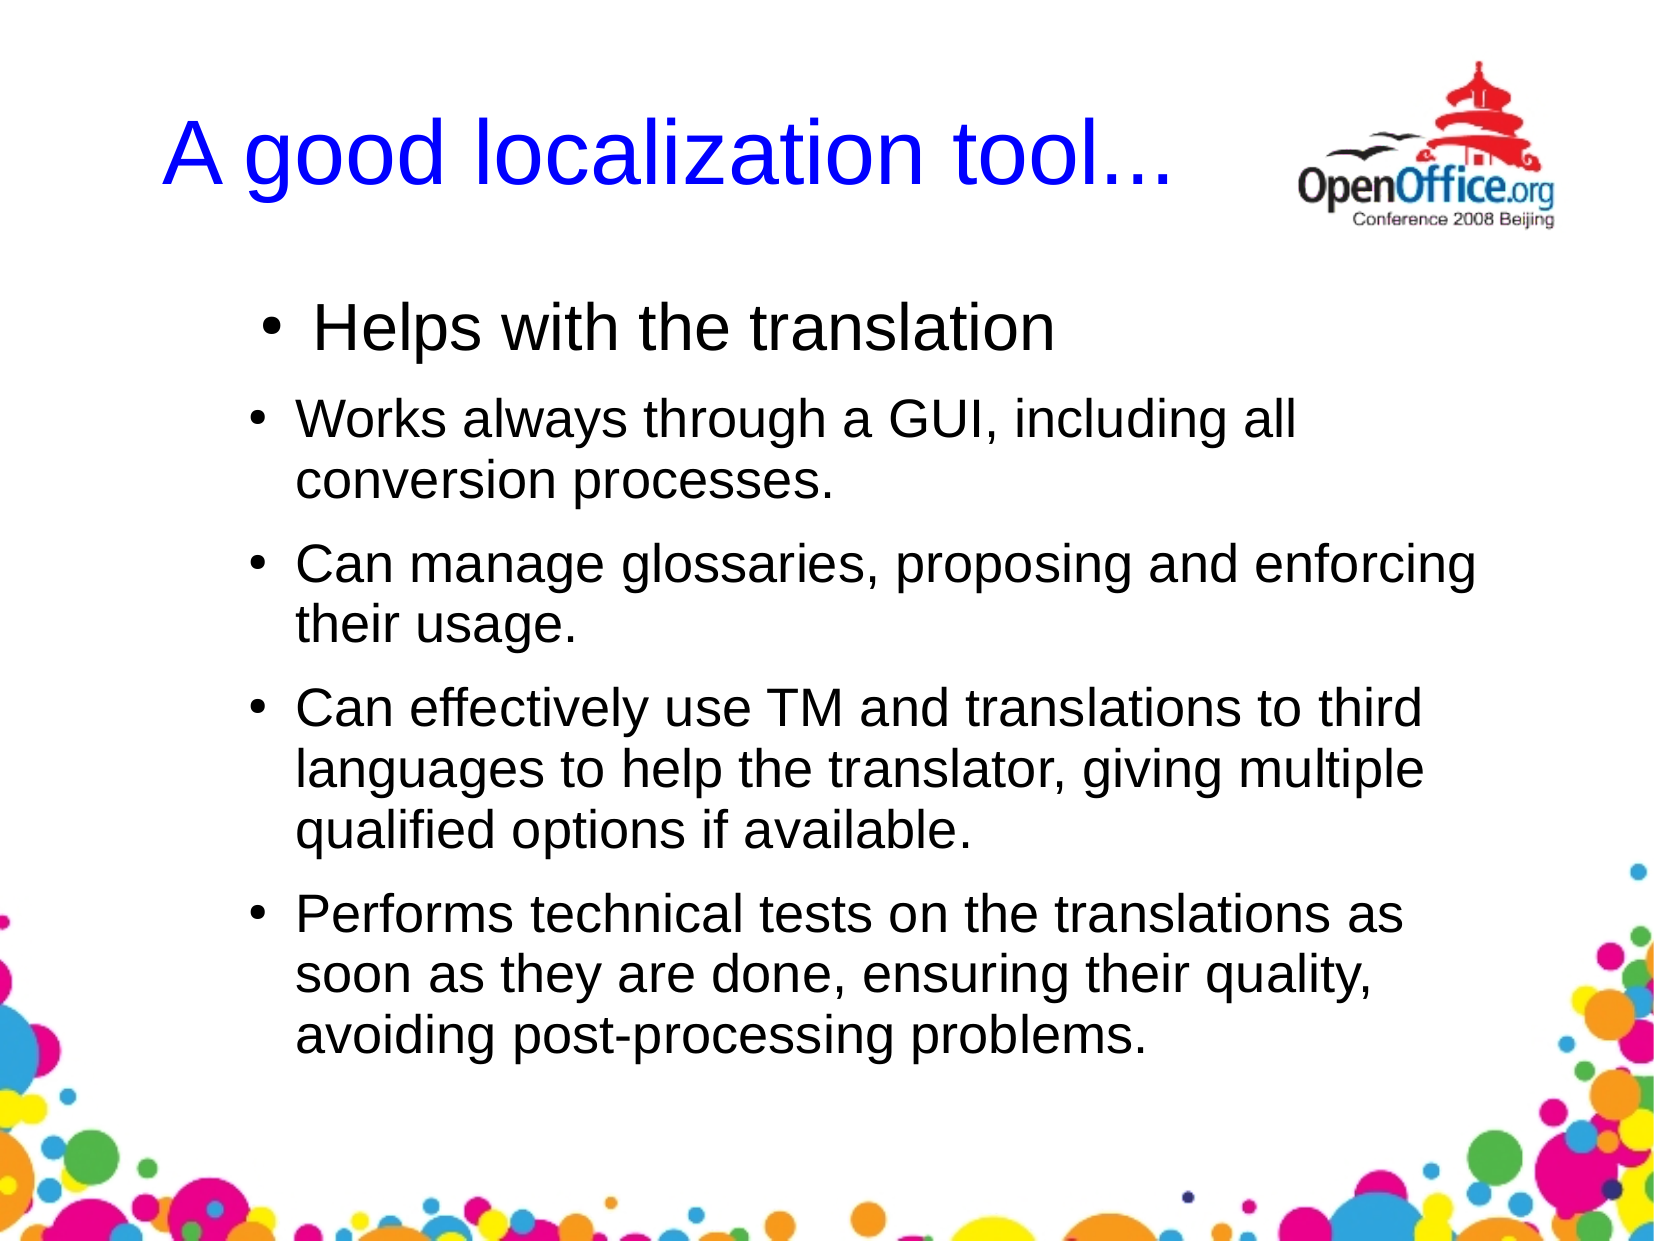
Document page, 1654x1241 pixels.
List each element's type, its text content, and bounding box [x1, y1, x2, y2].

picture [1285, 51, 1569, 250]
picture [0, 810, 1654, 1241]
list Helps with the translation Works always through a GUI, including all conversion processes. Can manage glossaries, proposing and enforcing their usage. Can effectively use TM and translations to third languages to help the translator, giving multiple qualified options if available. Performs technical tests on the translations as soon as they are done, ensuring their quality, avoiding post-processing problems. [82, 290, 1526, 1094]
title A good localization tool... [82, 49, 1258, 257]
